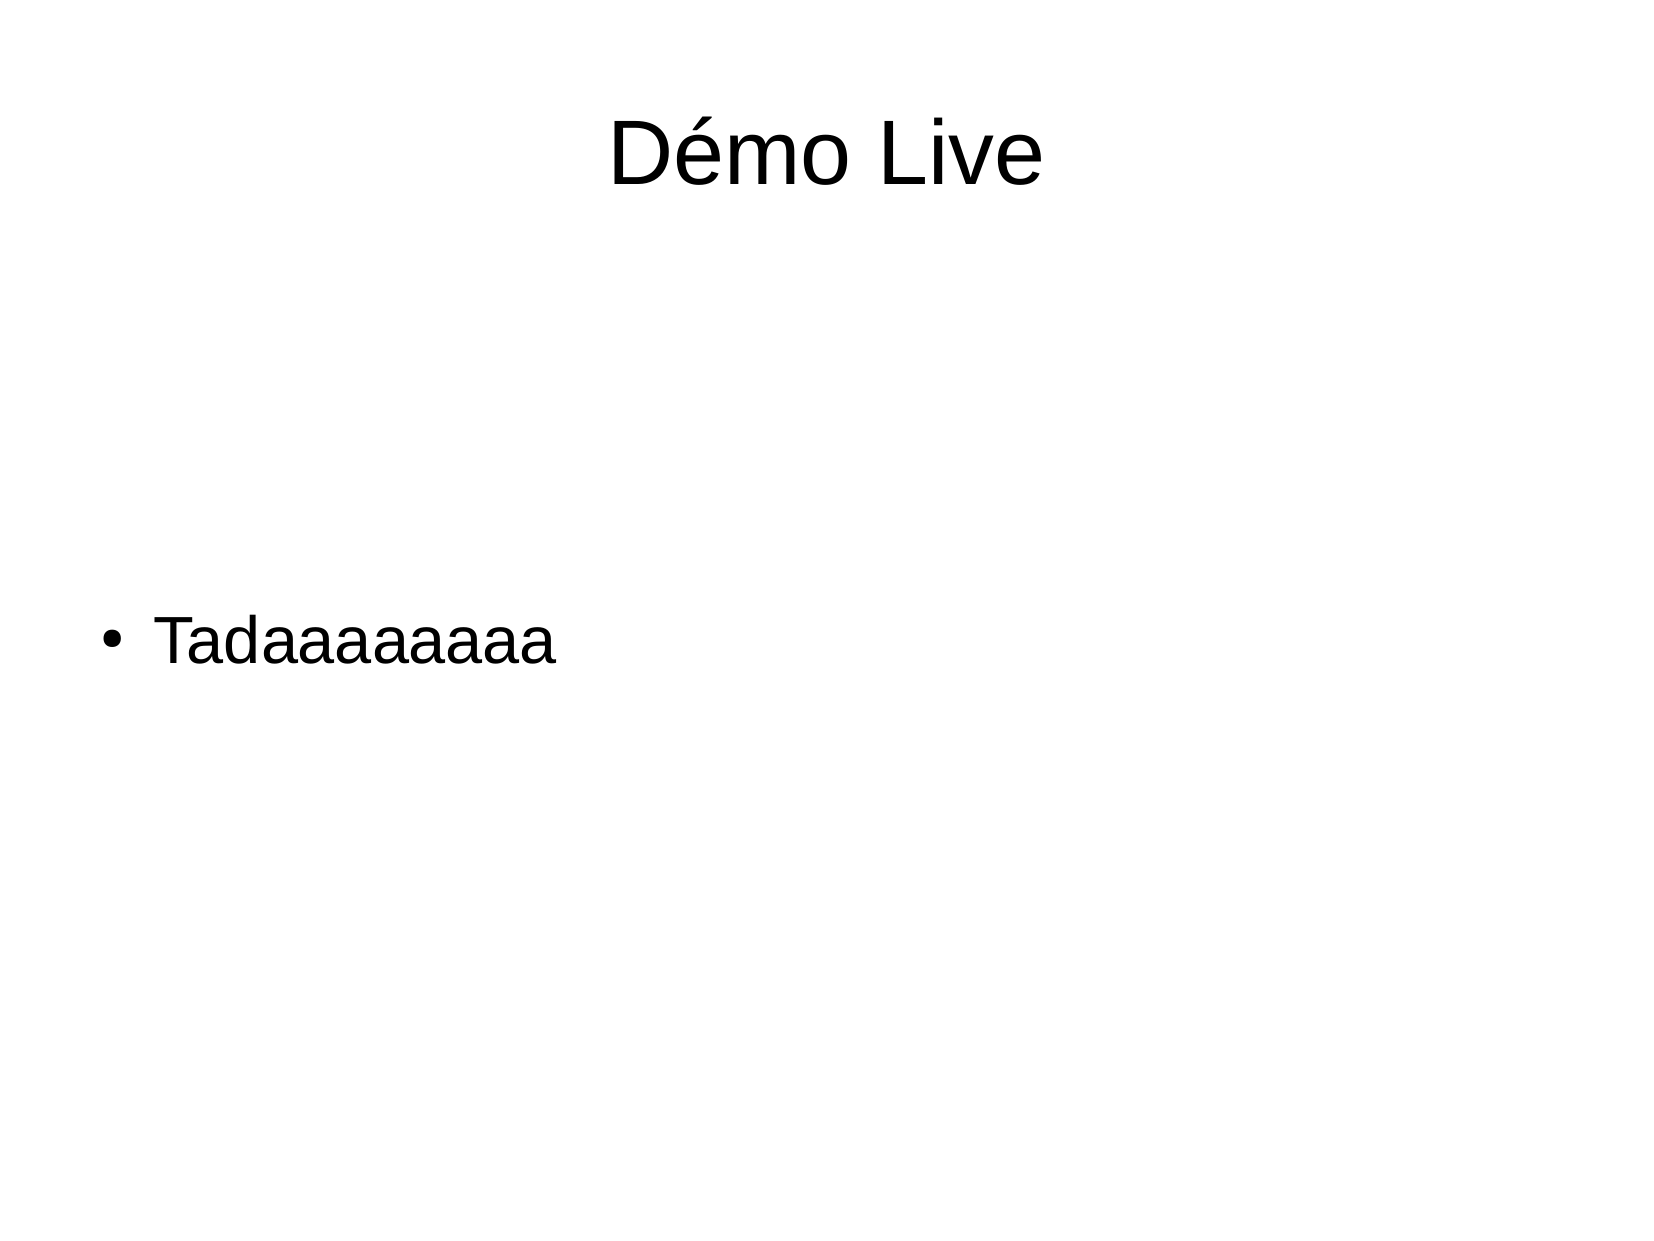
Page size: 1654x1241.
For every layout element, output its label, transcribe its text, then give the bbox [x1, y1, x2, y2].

title Démo Live [82, 49, 1571, 257]
list Tadaaaaaaaa [82, 290, 1571, 1010]
